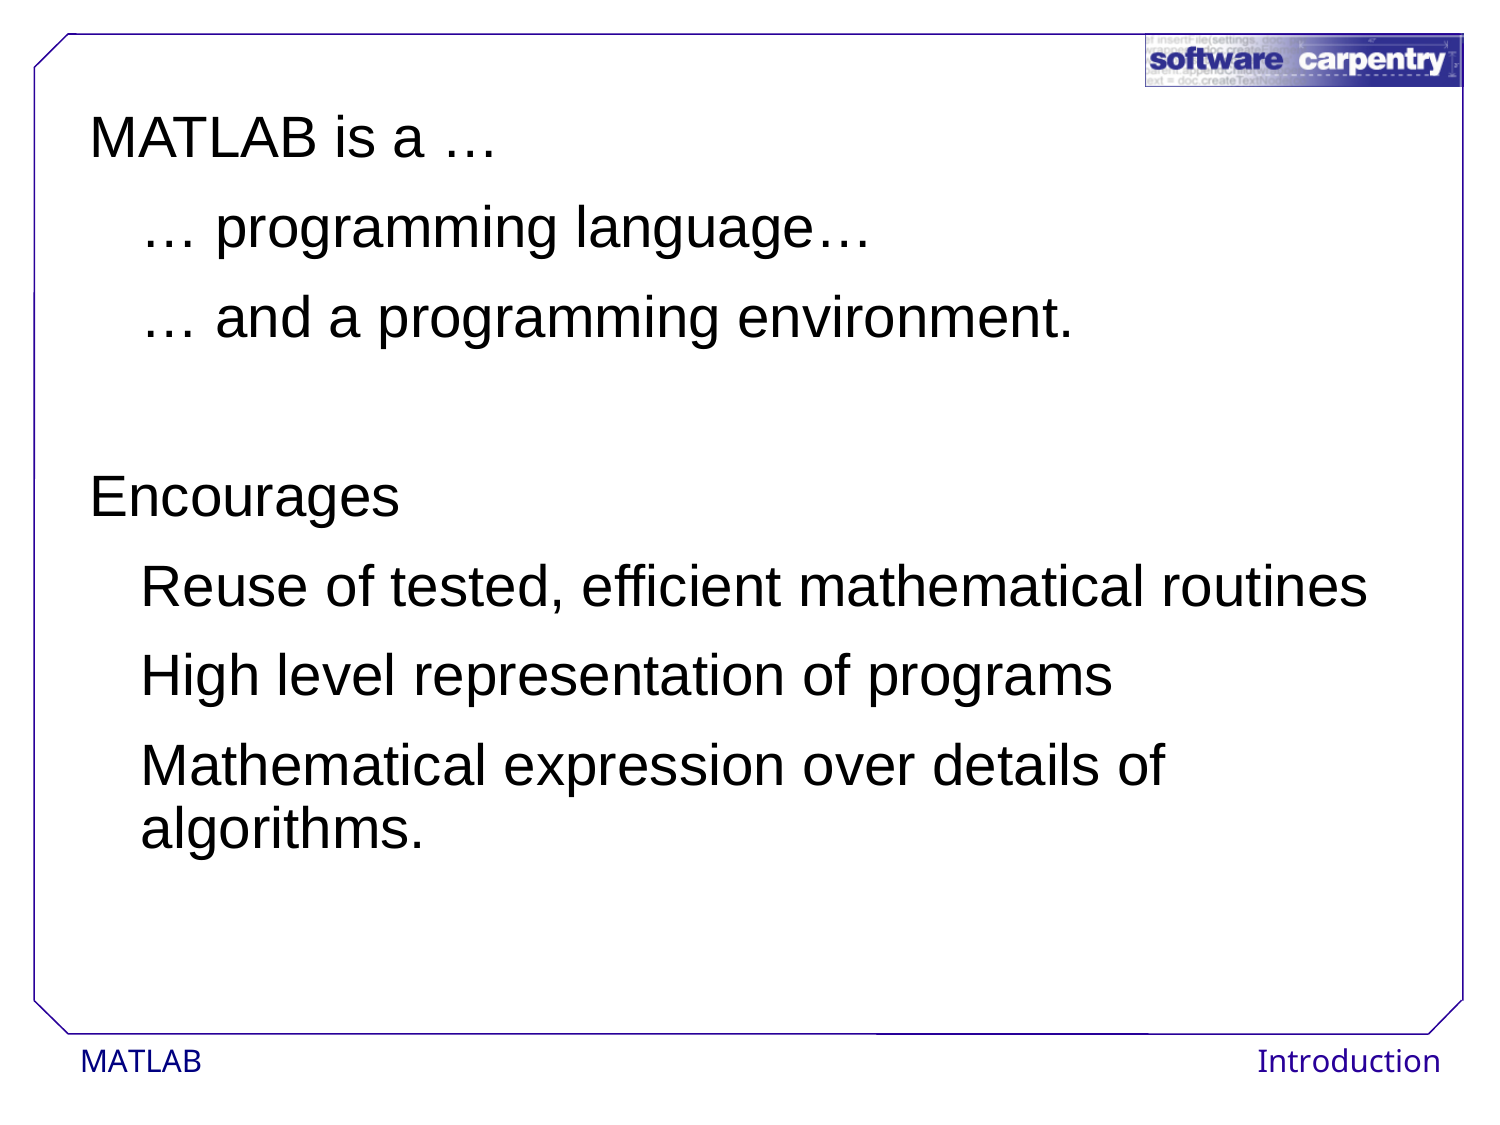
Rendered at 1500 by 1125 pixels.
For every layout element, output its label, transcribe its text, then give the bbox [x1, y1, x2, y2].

list MATLAB is a … … programming language… … and a programming environment. Encourages Reuse of tested, efficient mathematical routines High level representation of programs Mathematical expression over details of algorithms. [75, 99, 1426, 1013]
picture [1145, 33, 1464, 87]
